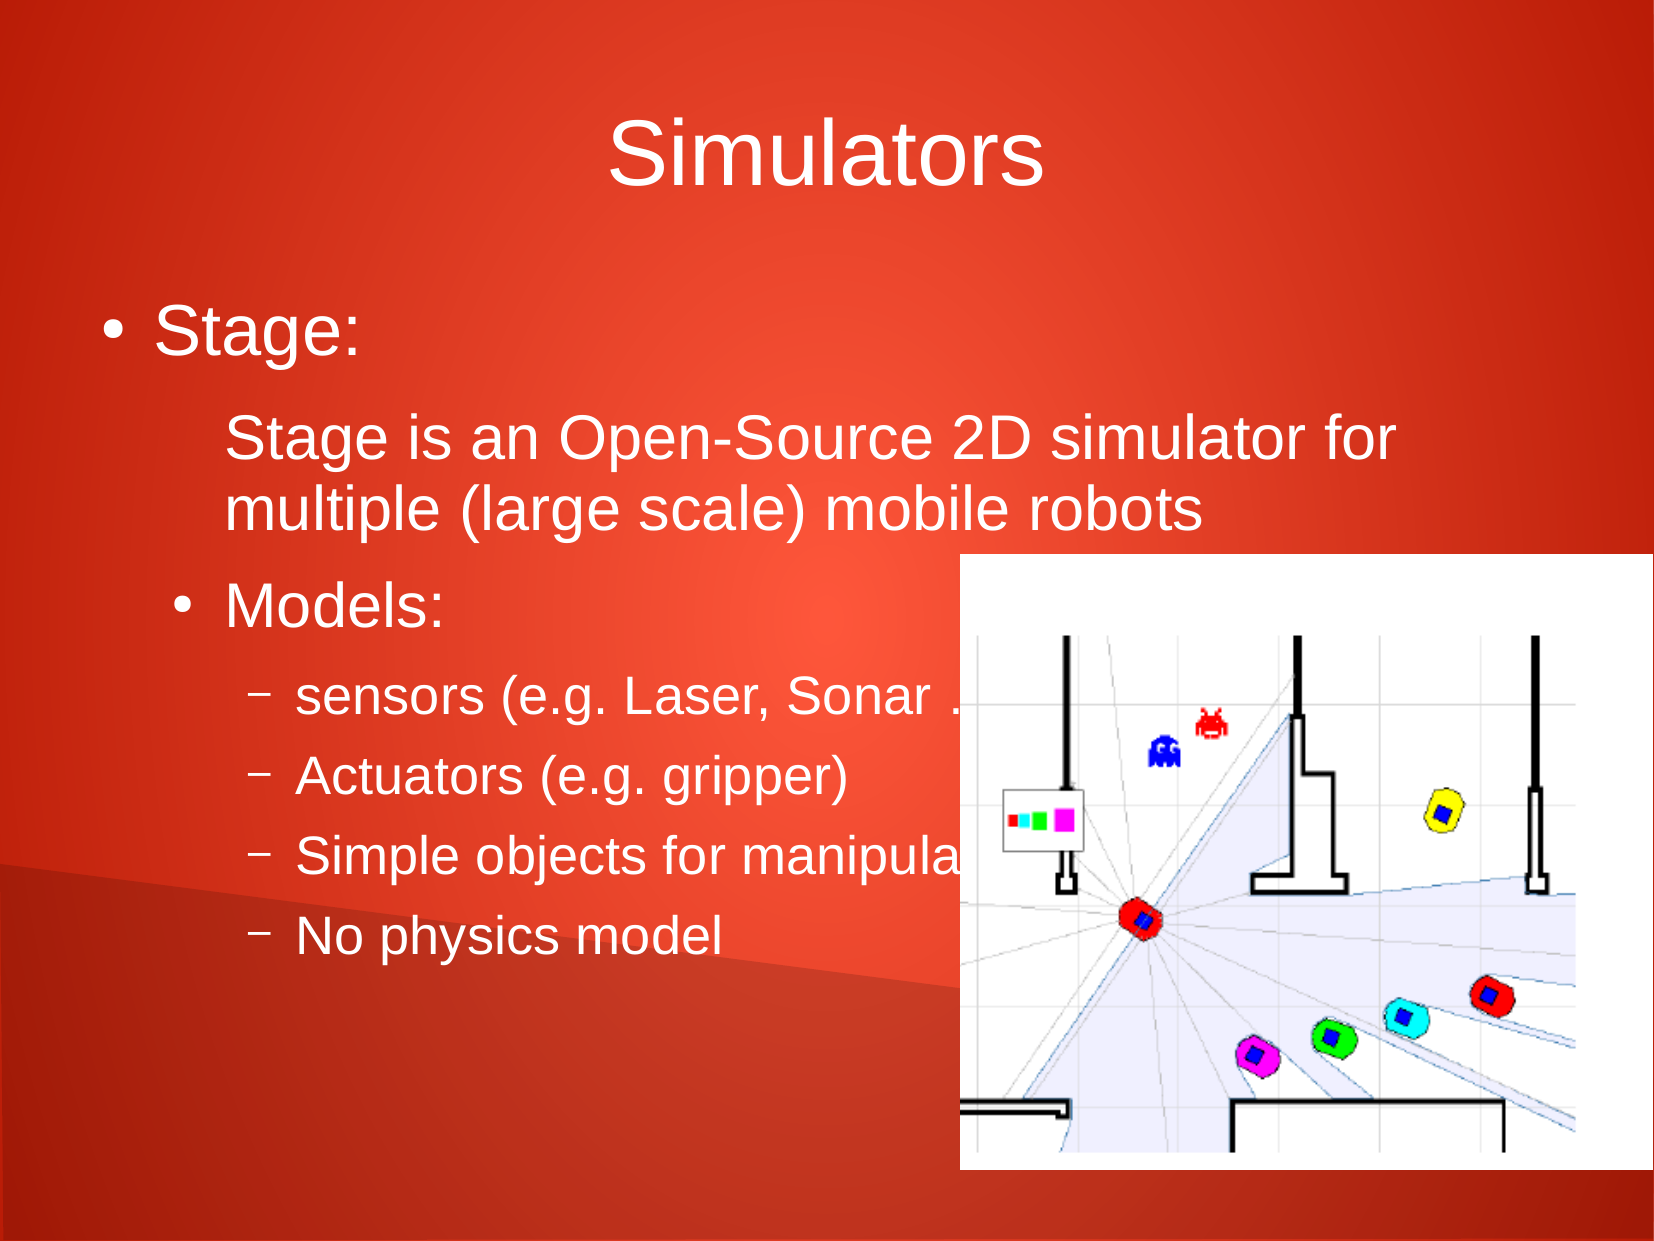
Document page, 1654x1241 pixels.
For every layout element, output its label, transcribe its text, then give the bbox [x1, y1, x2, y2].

list Stage: Stage is an Open-Source 2D simulator for multiple (large scale) mobile robots Models: sensors (e.g. Laser, Sonar …) Actuators (e.g. gripper) Simple objects for manipulation No physics model [82, 290, 1571, 1010]
title Simulators [82, 49, 1571, 257]
picture [960, 554, 1653, 1171]
